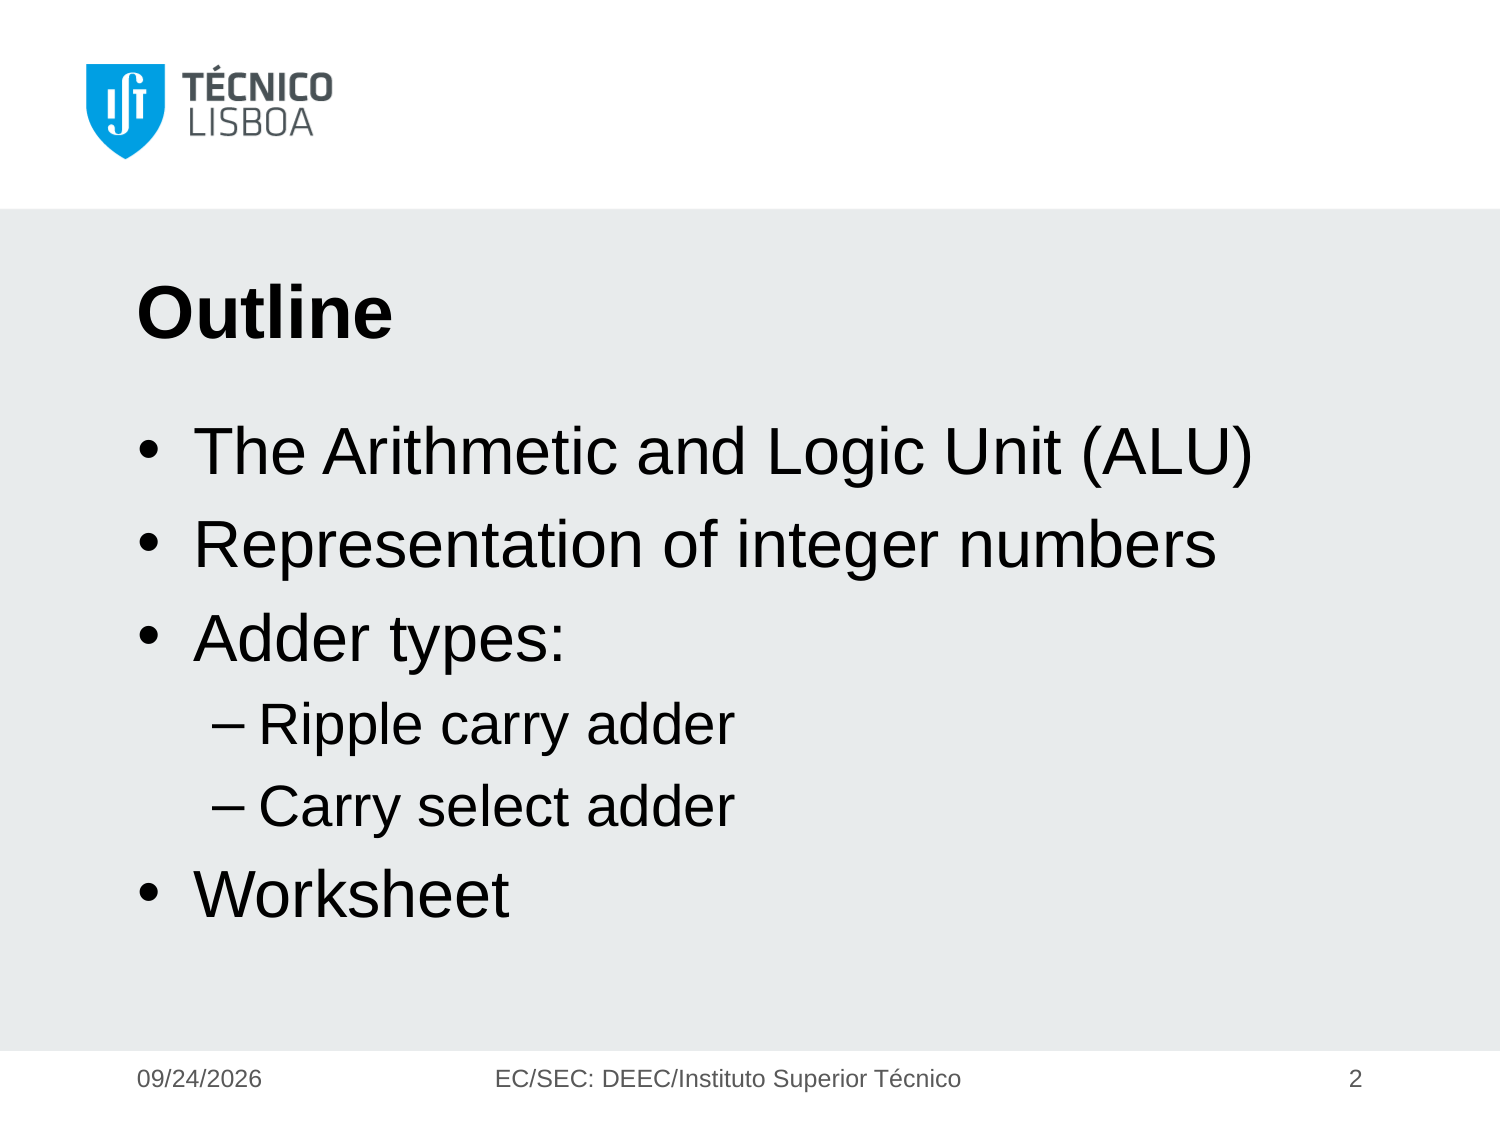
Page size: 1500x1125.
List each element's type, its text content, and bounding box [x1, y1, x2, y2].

slide_number 10/08/2018 [121, 1052, 425, 1103]
slide_number <number> [1077, 1052, 1378, 1103]
list The Arithmetic and Logic Unit (ALU) Representation of integer numbers Adder types: Ripple carry adder Carry select adder Worksheet [121, 400, 1445, 1005]
footer EC/SEC: DEEC/Instituto Superior Técnico [476, 1052, 988, 1103]
picture [0, 0, 1500, 1125]
title Outline [121, 237, 1378, 381]
